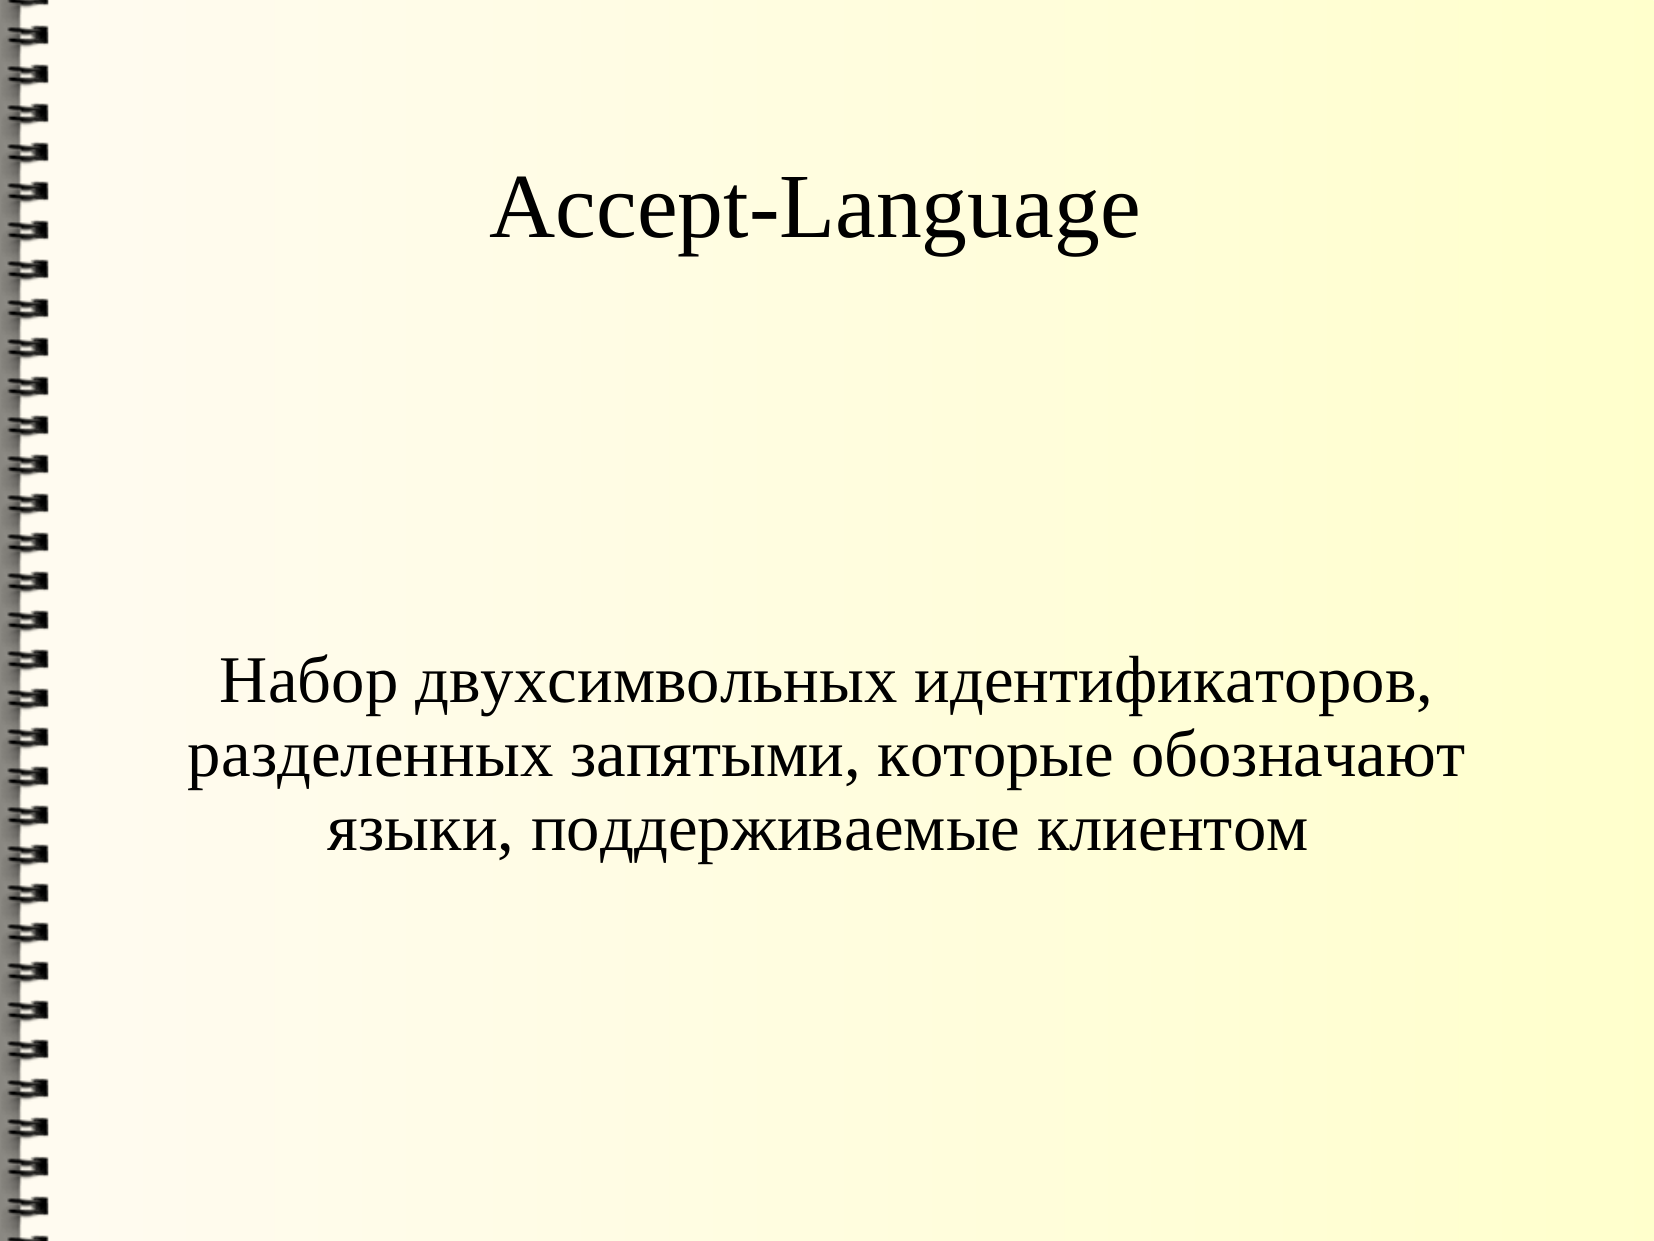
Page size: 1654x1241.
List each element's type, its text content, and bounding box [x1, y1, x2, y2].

picture [0, 0, 1654, 1241]
title Accept-Language [121, 102, 1534, 311]
subtitle Набор двухсимвольных идентификаторов, разделенных запятыми, которые обозначают языки, поддерживаемые клиентом [121, 344, 1534, 1164]
